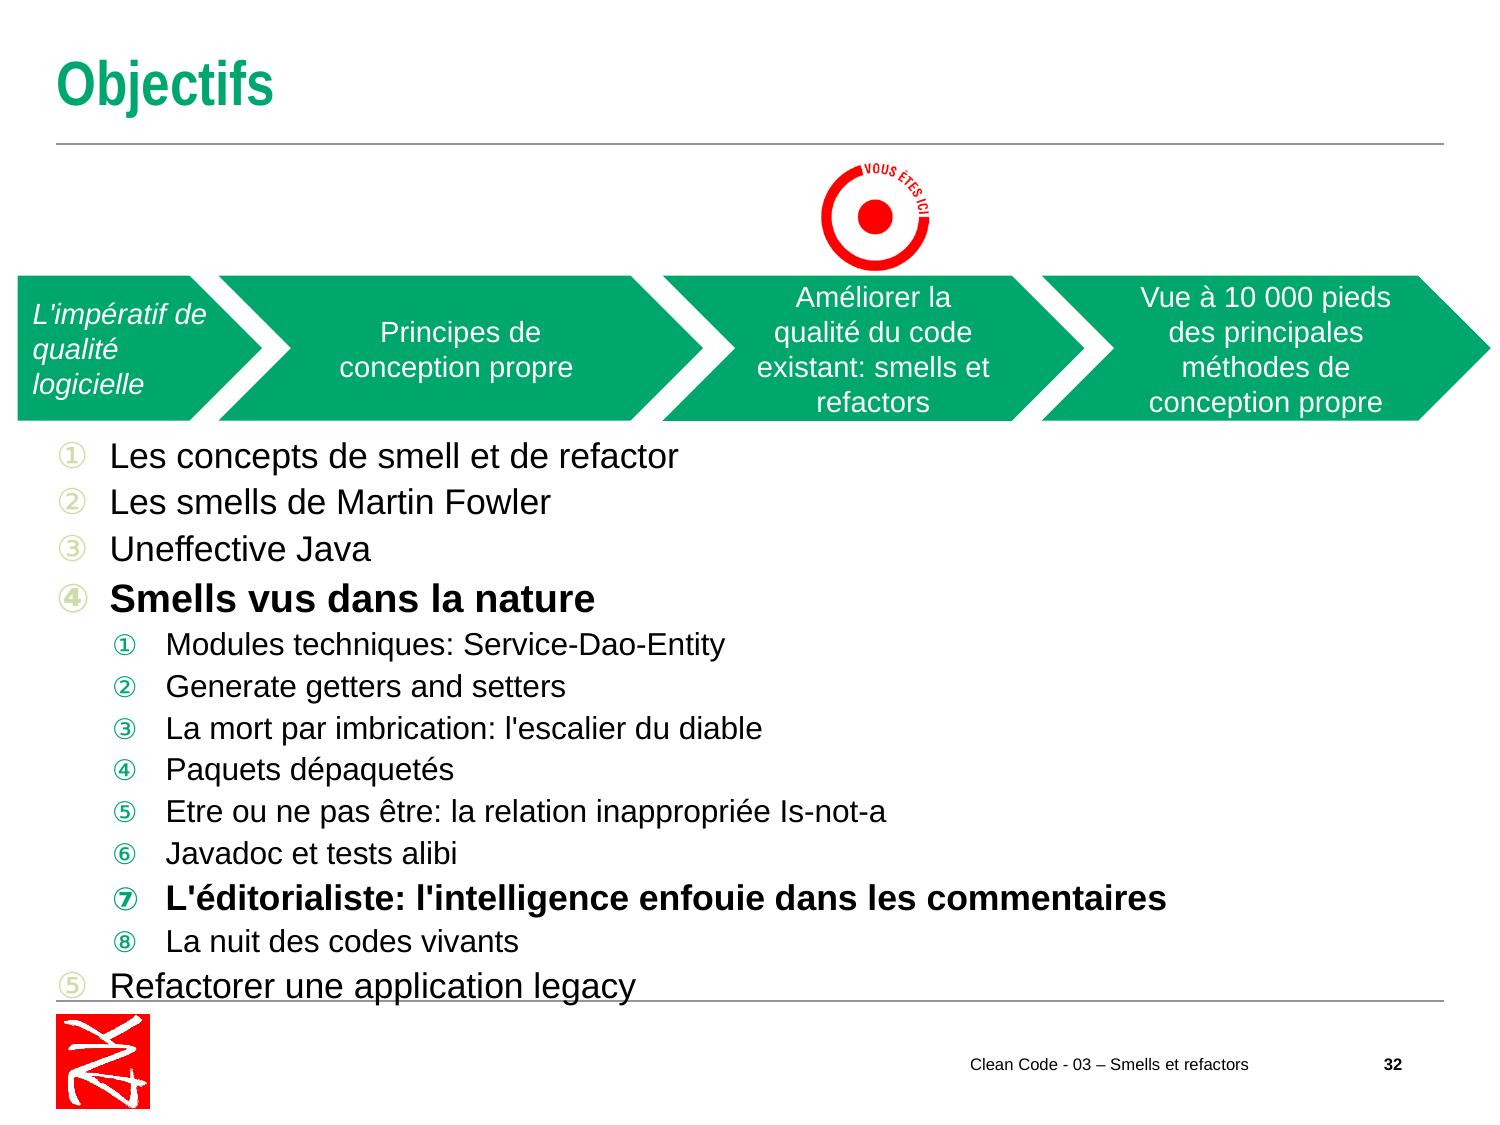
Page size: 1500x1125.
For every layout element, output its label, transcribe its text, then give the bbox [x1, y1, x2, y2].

text_box L'impératif de qualité logicielle [17, 275, 262, 421]
text_box Principes de conception propre [218, 275, 704, 421]
title Objectifs [56, 18, 1444, 142]
list Les concepts de smell et de refactor Les smells de Martin Fowler Uneffective Java Smells vus dans la nature Modules techniques: Service-Dao-Entity Generate getters and setters La mort par imbrication: l'escalier du diable Paquets dépaquetés Etre ou ne pas être: la relation inappropriée Is-not-a Javadoc et tests alibi L'éditorialiste: l'intelligence enfouie dans les commentaires La nuit des codes vivants Refactorer une application legacy [56, 432, 1444, 1012]
footer Clean Code - 03 – Smells et refactors [919, 1049, 1250, 1079]
text_box Améliorer la qualité du code existant: smells et refactors [662, 275, 1085, 421]
picture [810, 153, 941, 275]
picture [55, 1014, 151, 1109]
text_box Vue à 10 000 pieds des principales méthodes de conception propre [1041, 275, 1491, 421]
slide_number <number> [1372, 1049, 1403, 1079]
